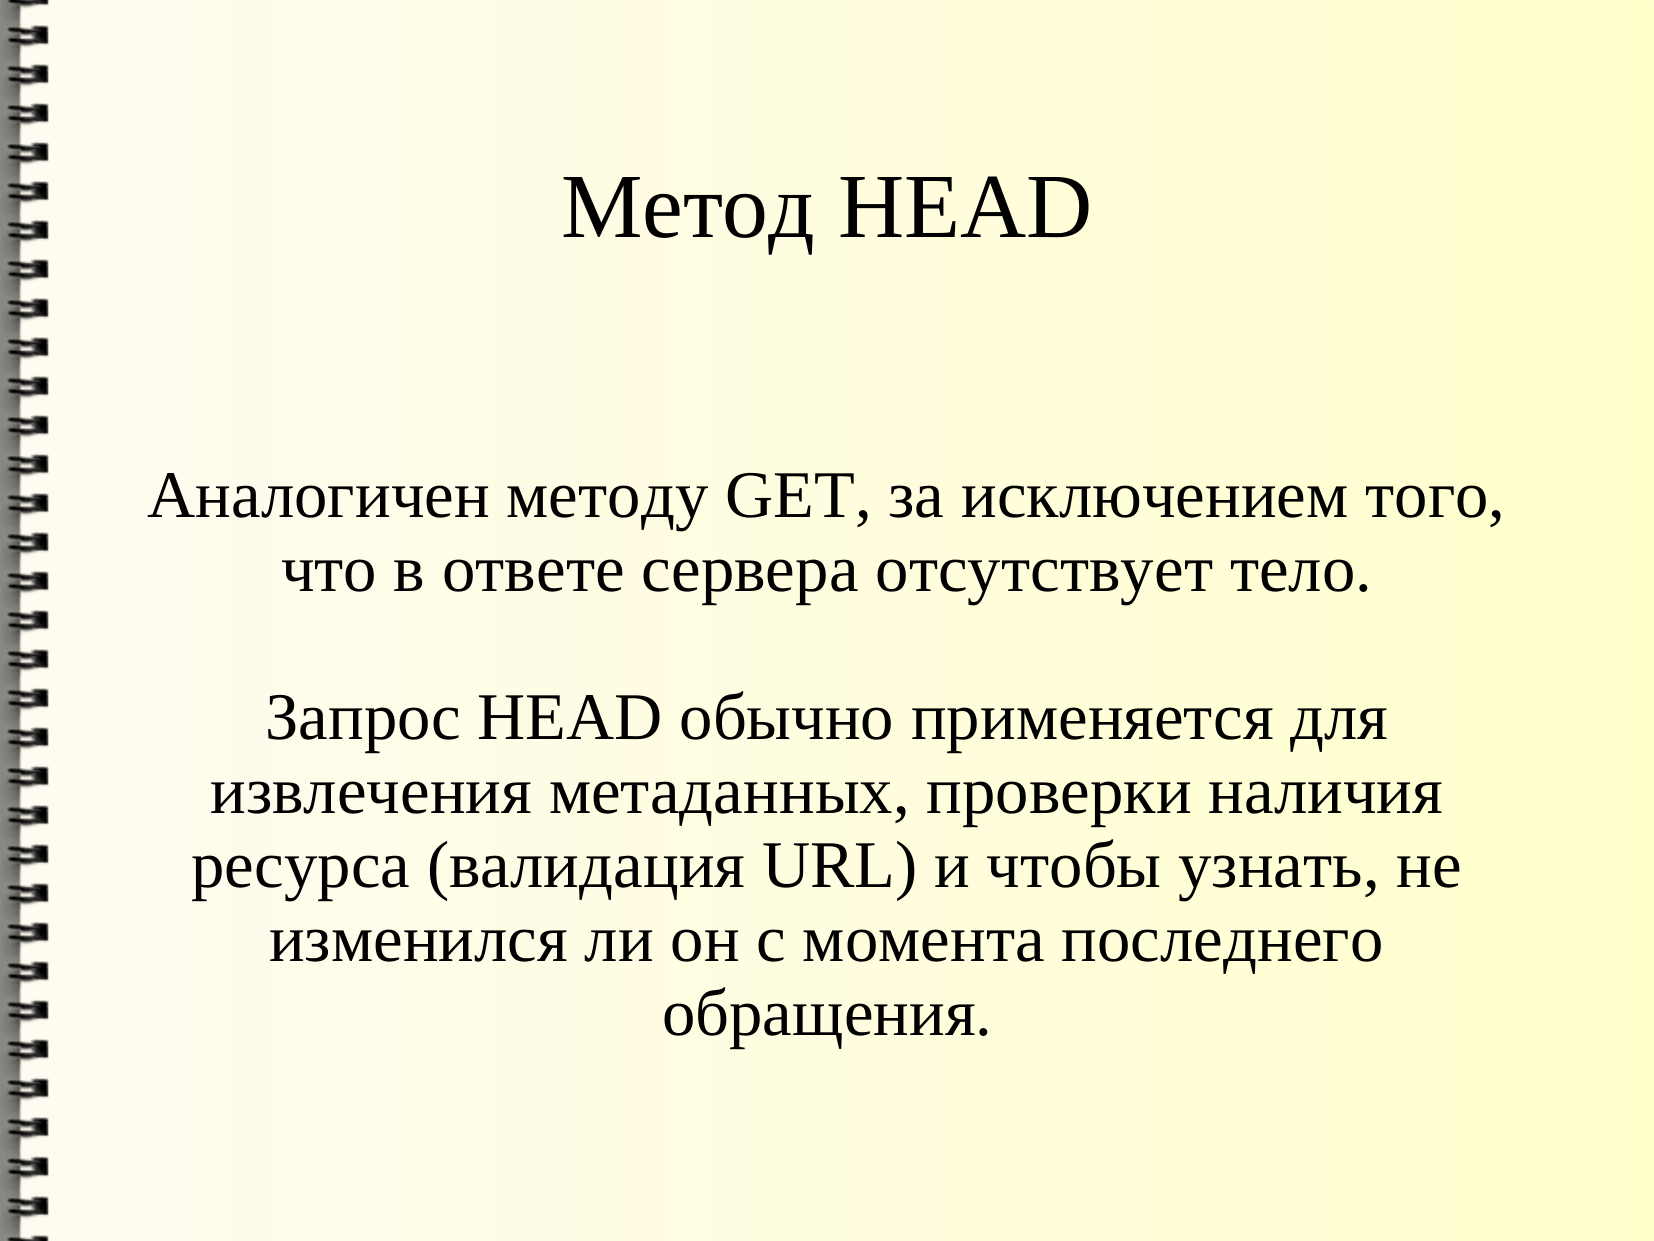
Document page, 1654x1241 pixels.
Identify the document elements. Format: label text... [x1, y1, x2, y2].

picture [0, 0, 1654, 1241]
title Метод HEAD [121, 102, 1534, 311]
subtitle Аналогичен методу GET, за исключением того, что в ответе сервера отсутствует тело. Запрос HEAD обычно применяется для извлечения метаданных, проверки наличия ресурса (валидация URL) и чтобы узнать, не изменился ли он с момента последнего обращения. [121, 344, 1534, 1164]
